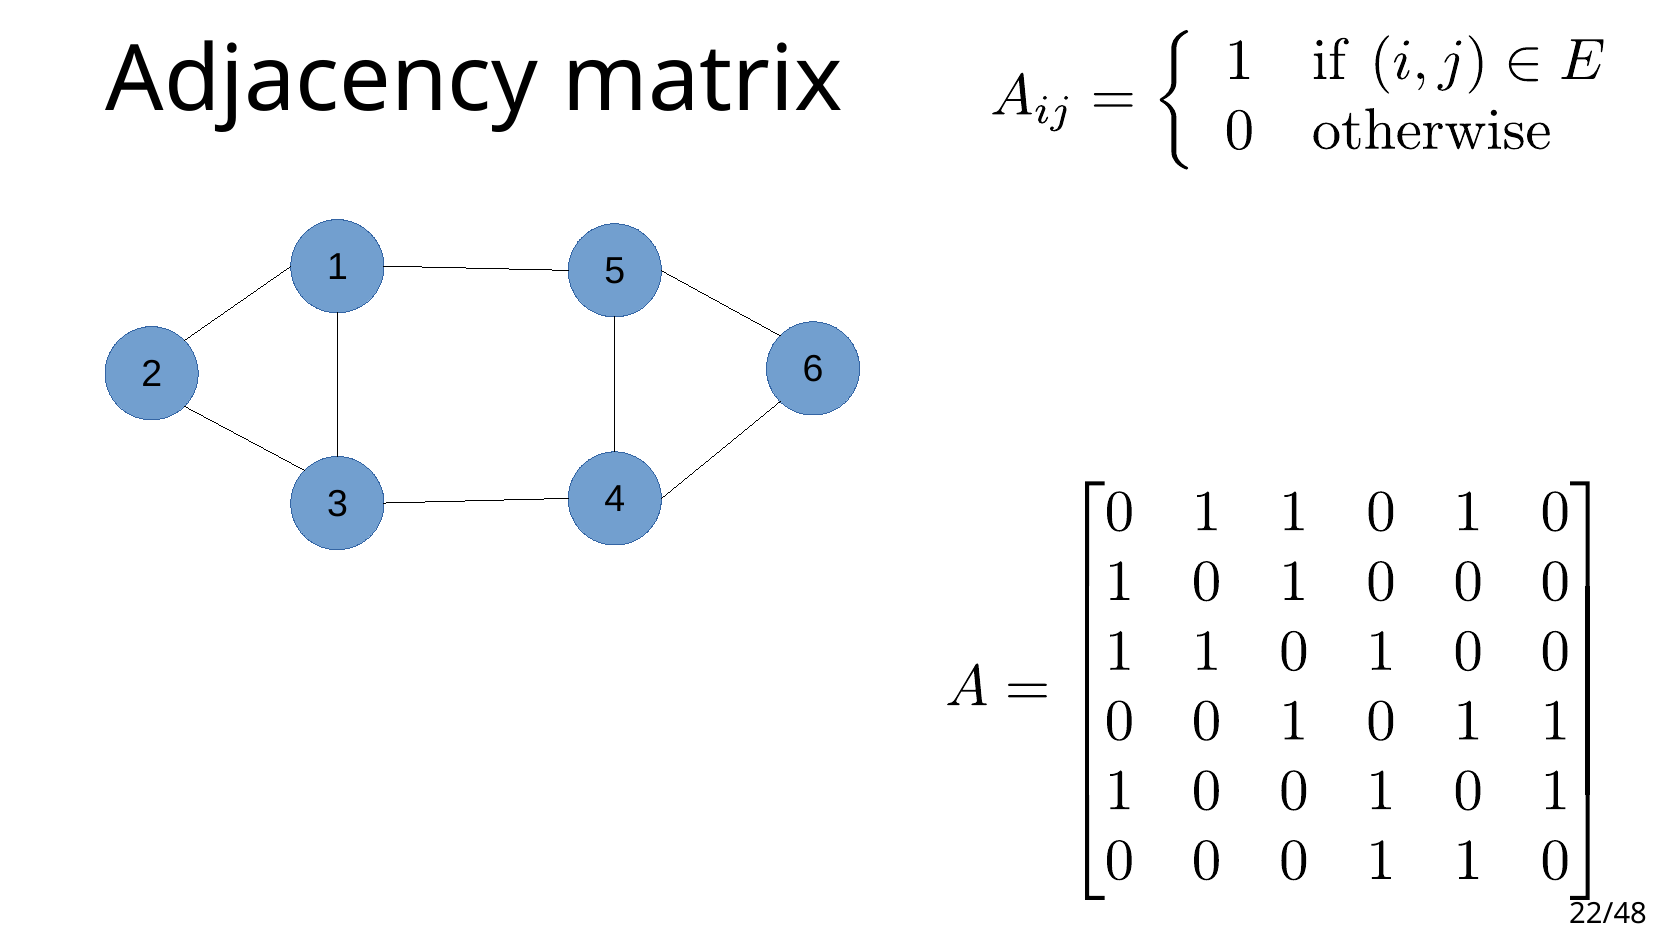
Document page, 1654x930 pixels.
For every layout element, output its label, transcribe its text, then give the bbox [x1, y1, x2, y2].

text_box 2 [105, 326, 199, 420]
text_box [945, 481, 1609, 901]
text_box 6 [766, 321, 860, 415]
text_box 4 [568, 451, 662, 545]
text_box 5 [568, 223, 662, 317]
text_box 1 [290, 219, 384, 313]
text_box [990, 29, 1606, 170]
text_box 3 [290, 456, 384, 550]
title Adjacency matrix [15, 10, 934, 140]
